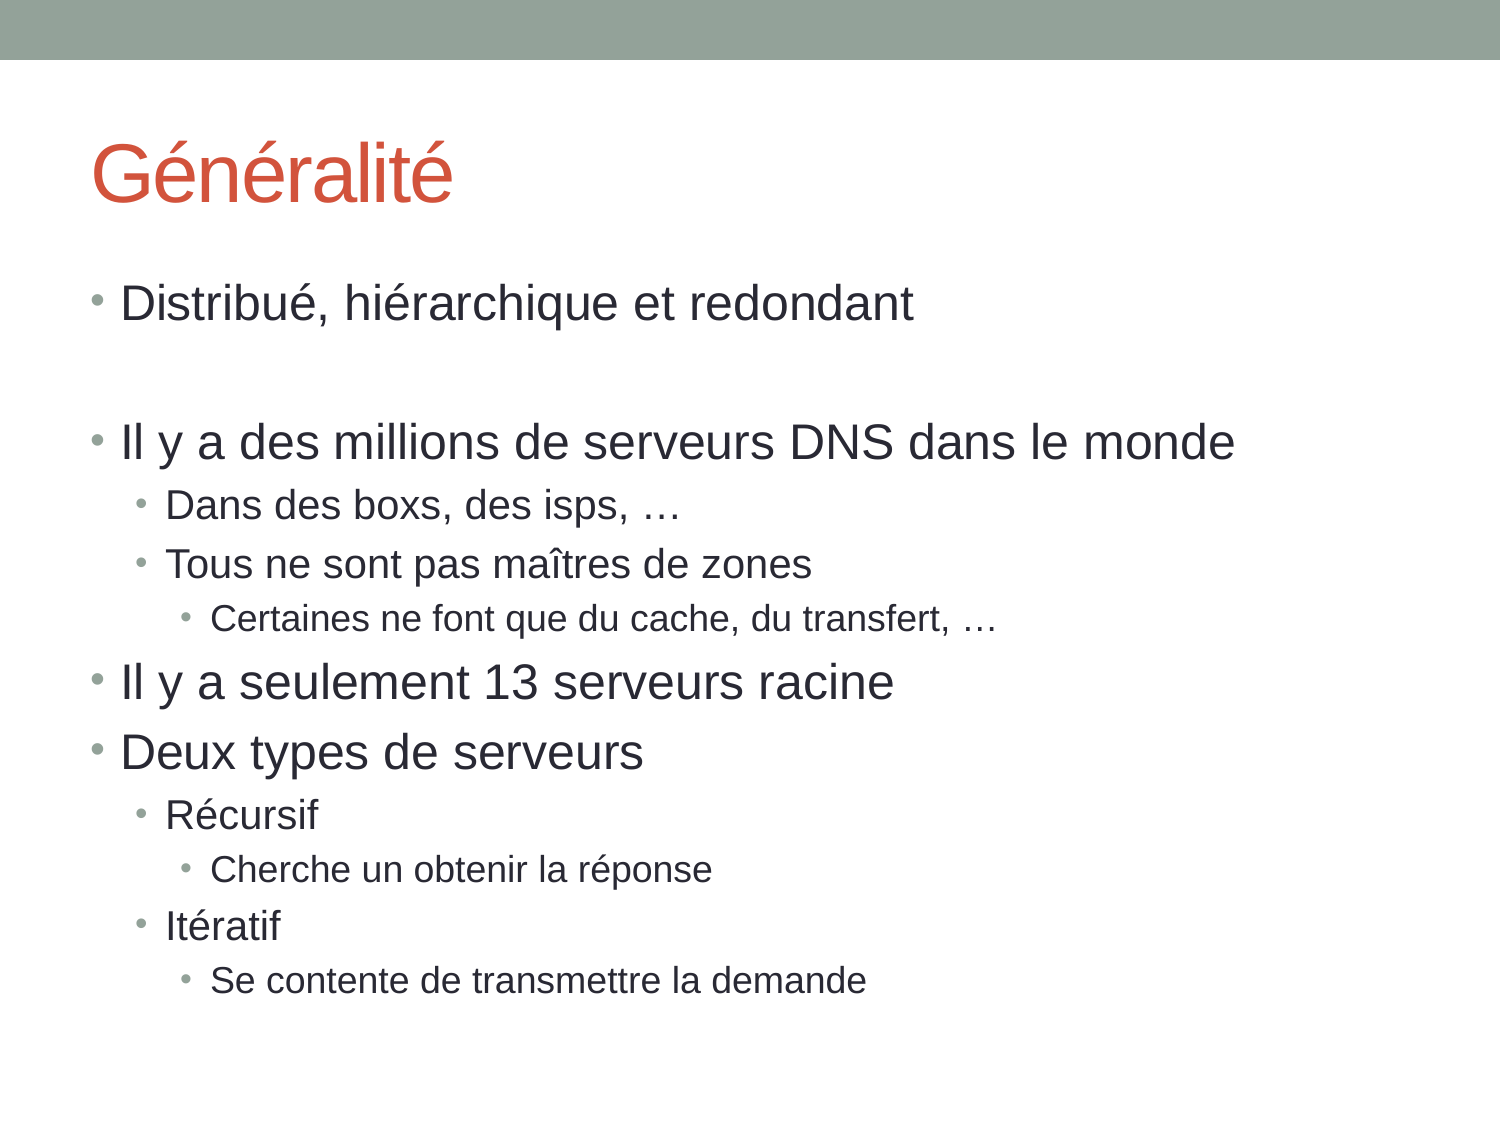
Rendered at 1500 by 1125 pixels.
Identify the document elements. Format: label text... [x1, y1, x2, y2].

list Distribué, hiérarchique et redondant Il y a des millions de serveurs DNS dans le monde Dans des boxs, des isps, … Tous ne sont pas maîtres de zones Certaines ne font que du cache, du transfert, … Il y a seulement 13 serveurs racine Deux types de serveurs Récursif Cherche un obtenir la réponse Itératif Se contente de transmettre la demande [75, 262, 1425, 1063]
title Généralité [75, 87, 1425, 250]
